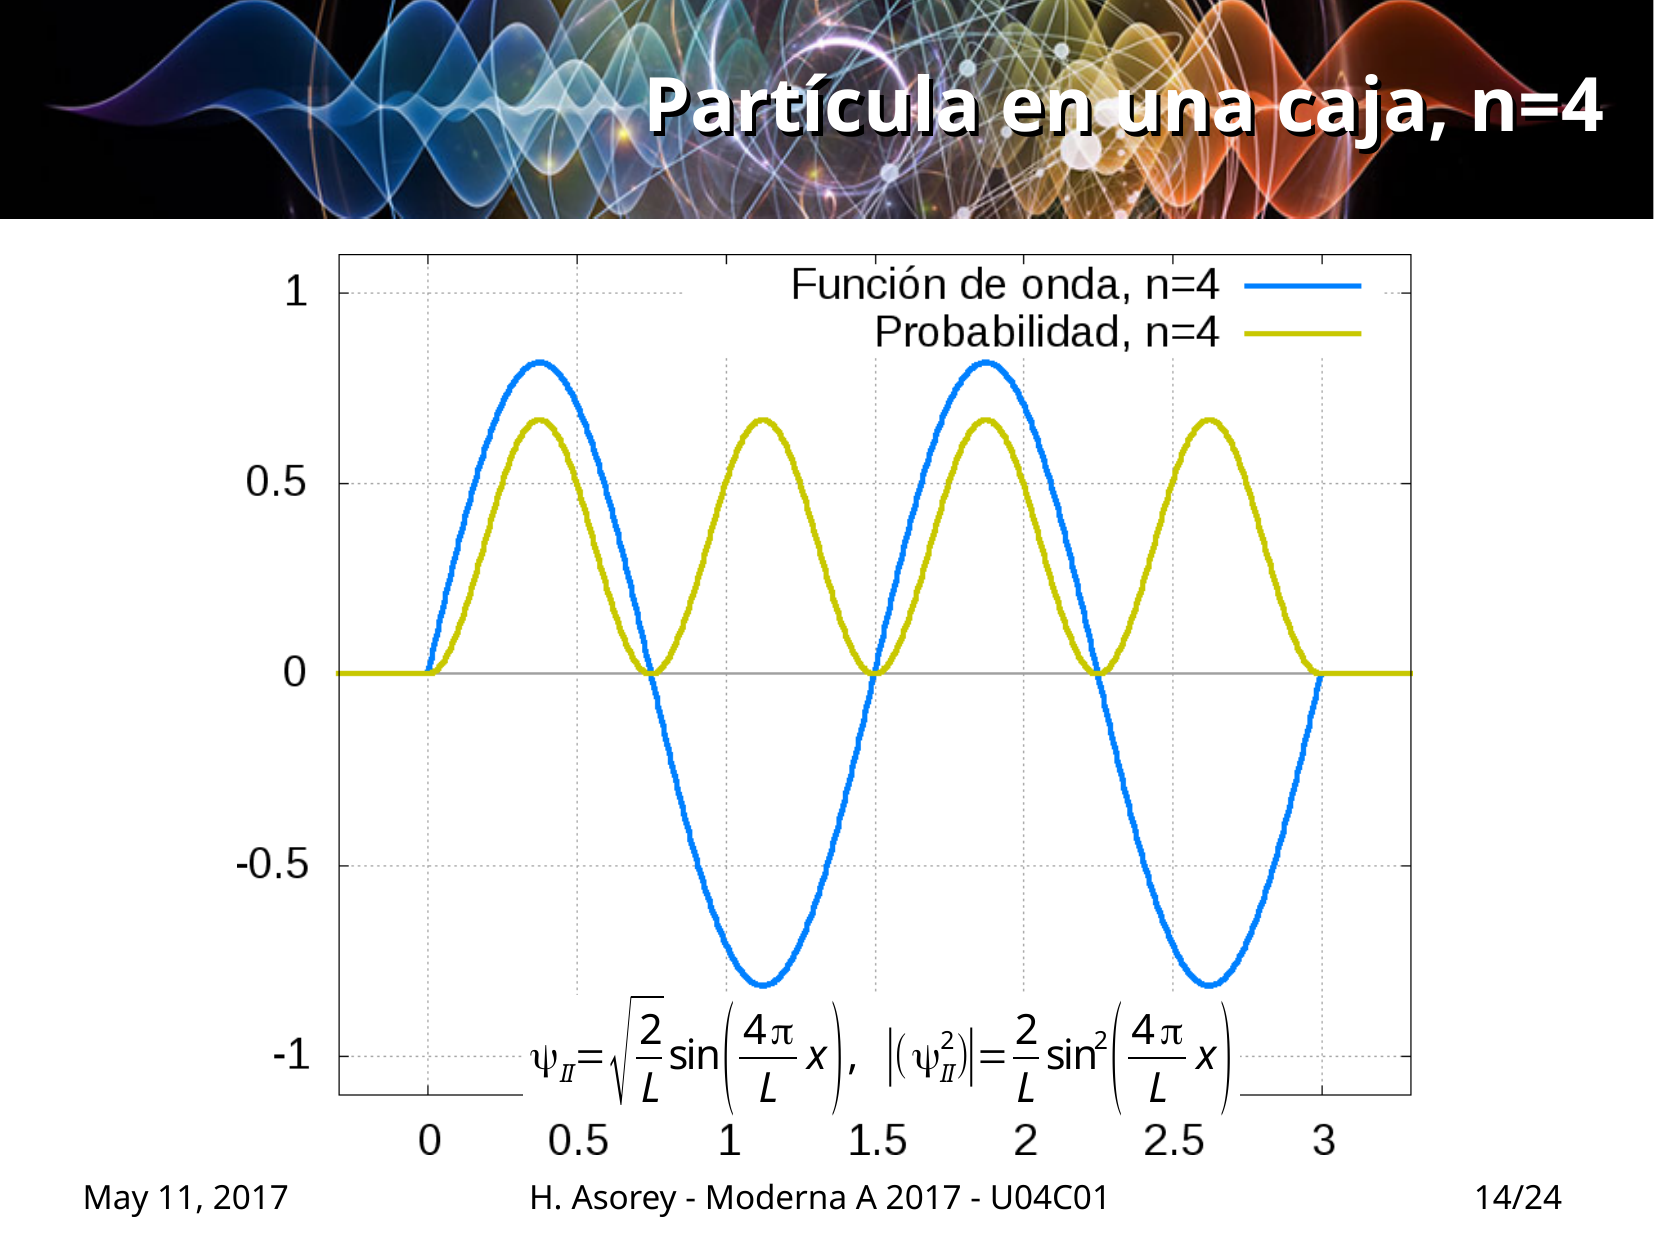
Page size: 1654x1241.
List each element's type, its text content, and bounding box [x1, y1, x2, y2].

picture [0, 0, 1654, 219]
title Partícula en una caja, n=4 [45, 15, 1606, 191]
picture [237, 254, 1413, 1156]
chart [522, 994, 1240, 1119]
